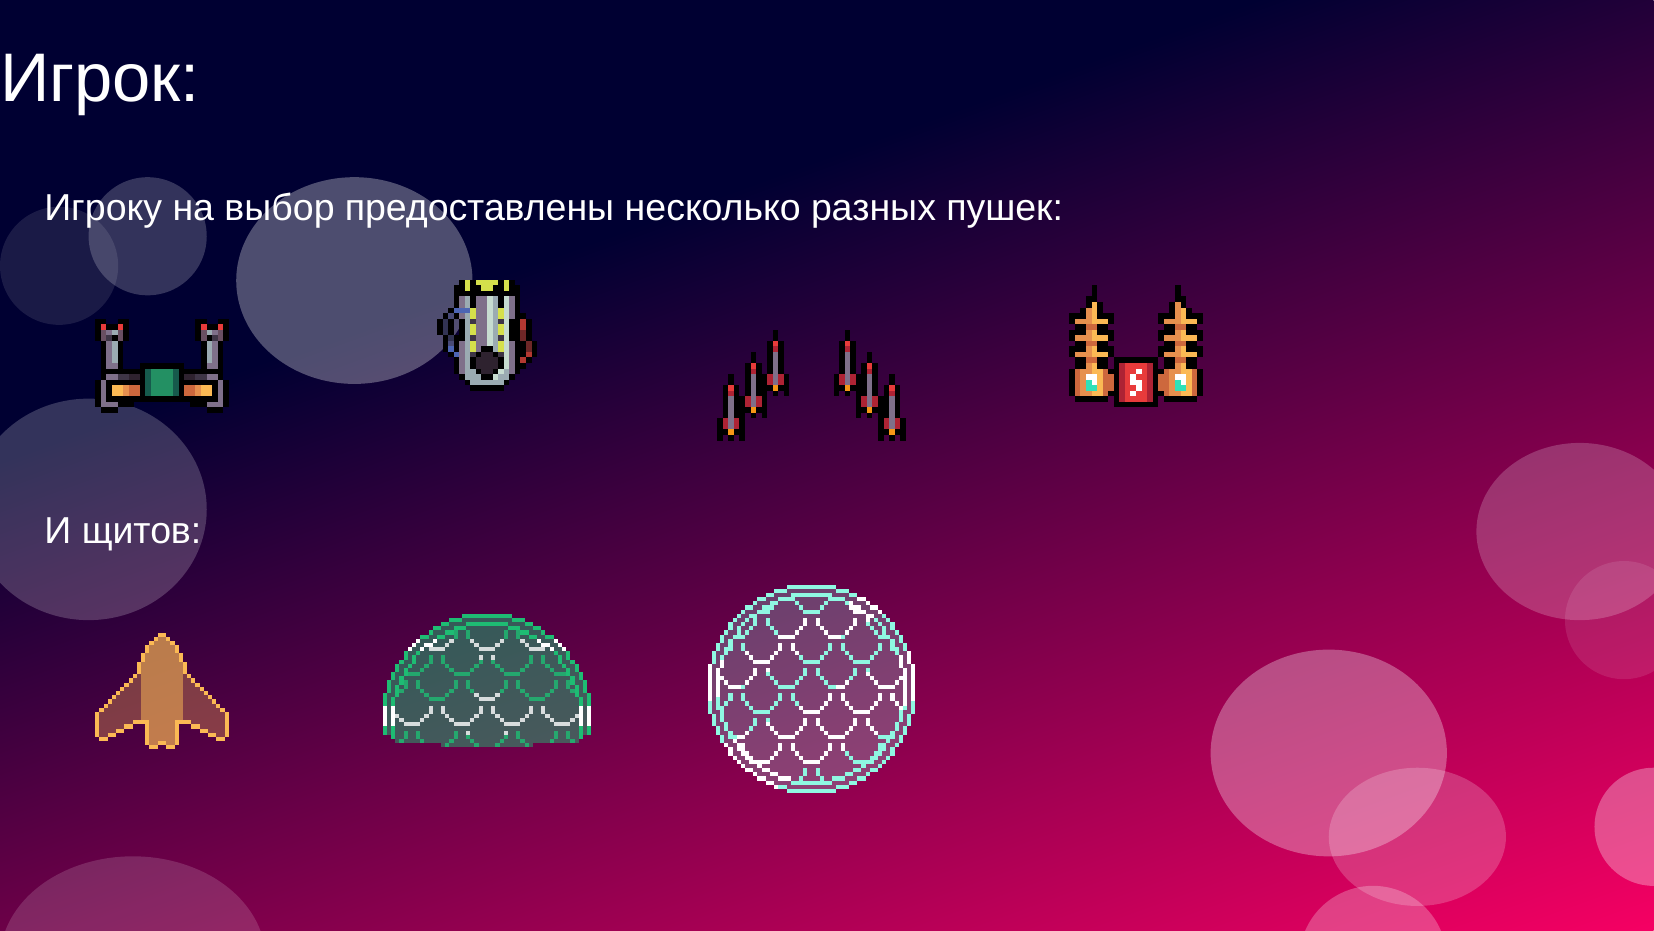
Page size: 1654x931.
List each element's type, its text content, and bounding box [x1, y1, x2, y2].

picture [354, 560, 621, 827]
text_box И щитов: [29, 502, 217, 558]
picture [679, 236, 945, 502]
picture [29, 236, 296, 502]
picture [679, 560, 945, 827]
picture [1003, 236, 1270, 502]
text_box Игроку на выбор предоставлены несколько разных пушек: [29, 179, 1079, 237]
picture [29, 558, 296, 825]
title Игрок: [0, 0, 218, 156]
picture [354, 236, 621, 502]
